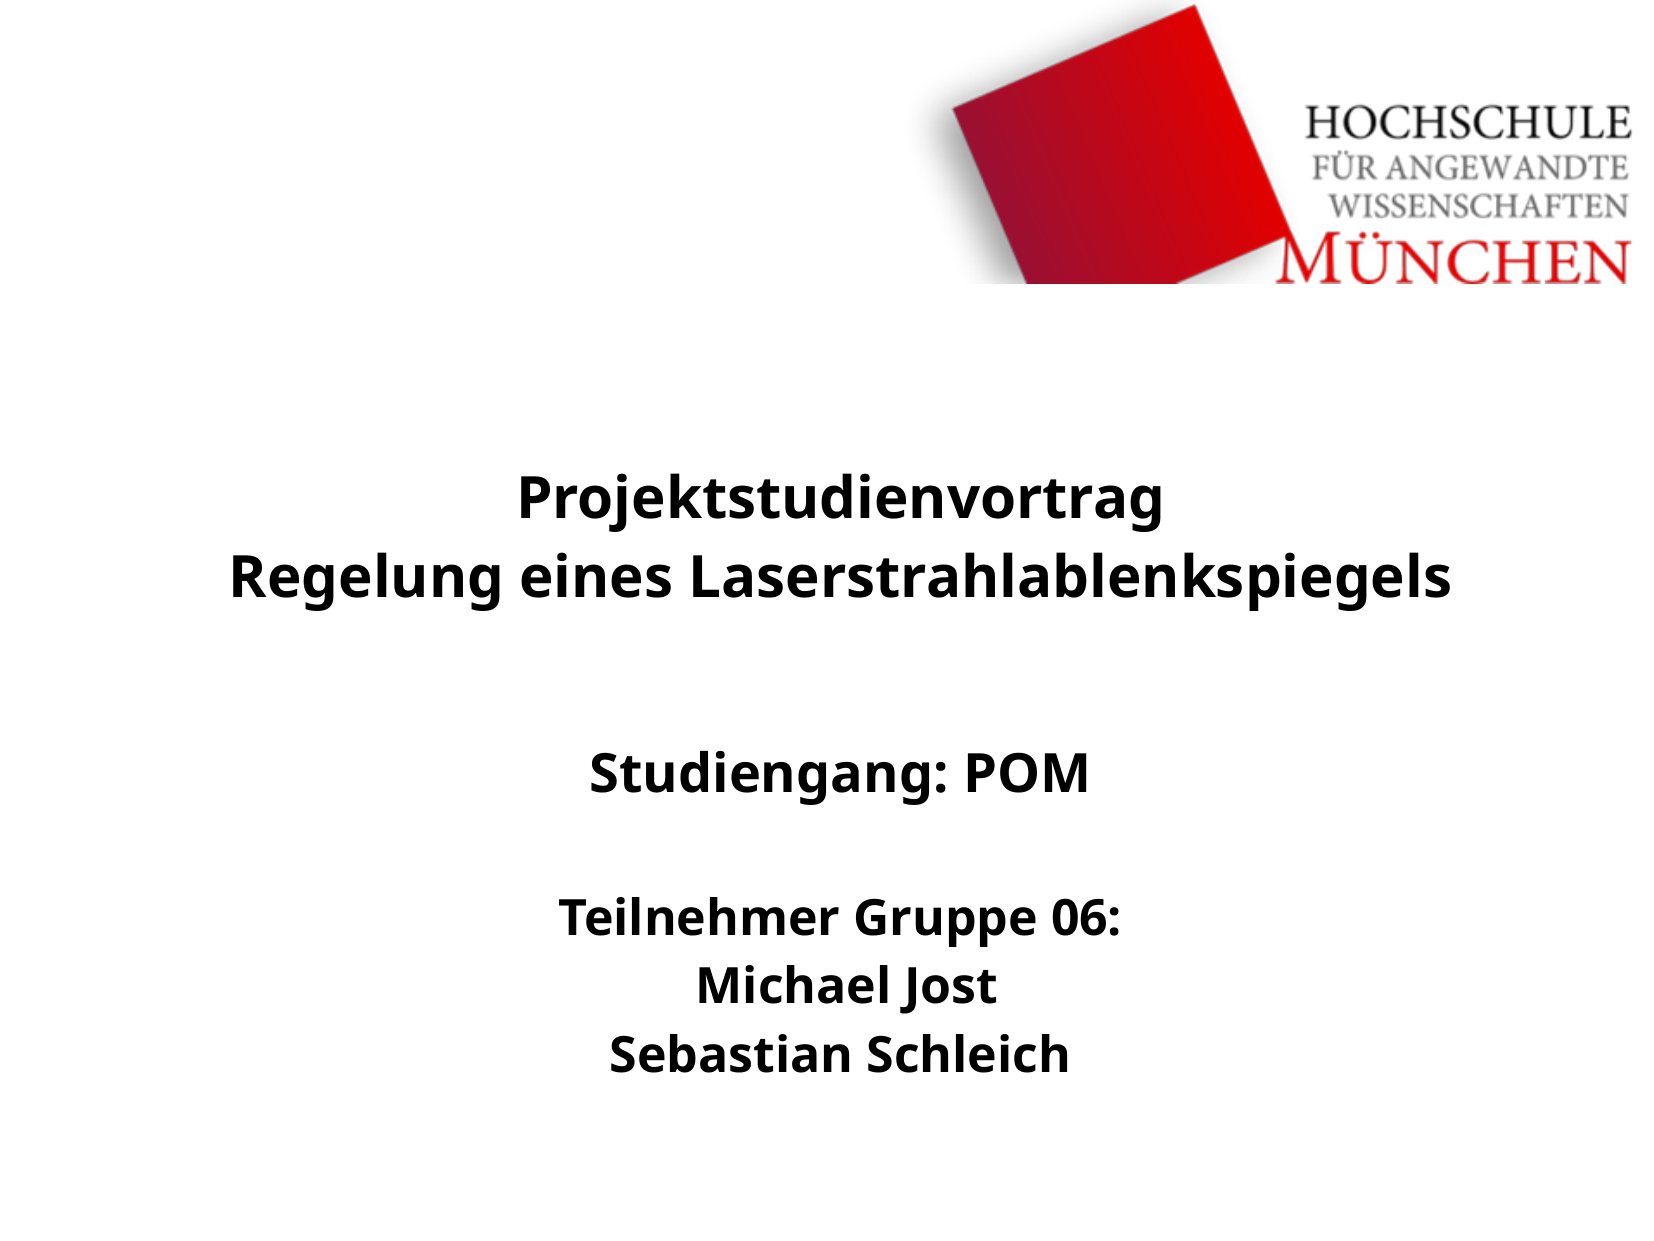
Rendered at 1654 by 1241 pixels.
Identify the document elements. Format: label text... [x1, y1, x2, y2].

text_box Projektstudienvortrag Regelung eines Laserstrahlablenkspiegels Studiengang: POM Teilnehmer Gruppe 06: Michael Jost Sebastian Schleich [214, 448, 1440, 1019]
picture [892, 0, 1654, 284]
